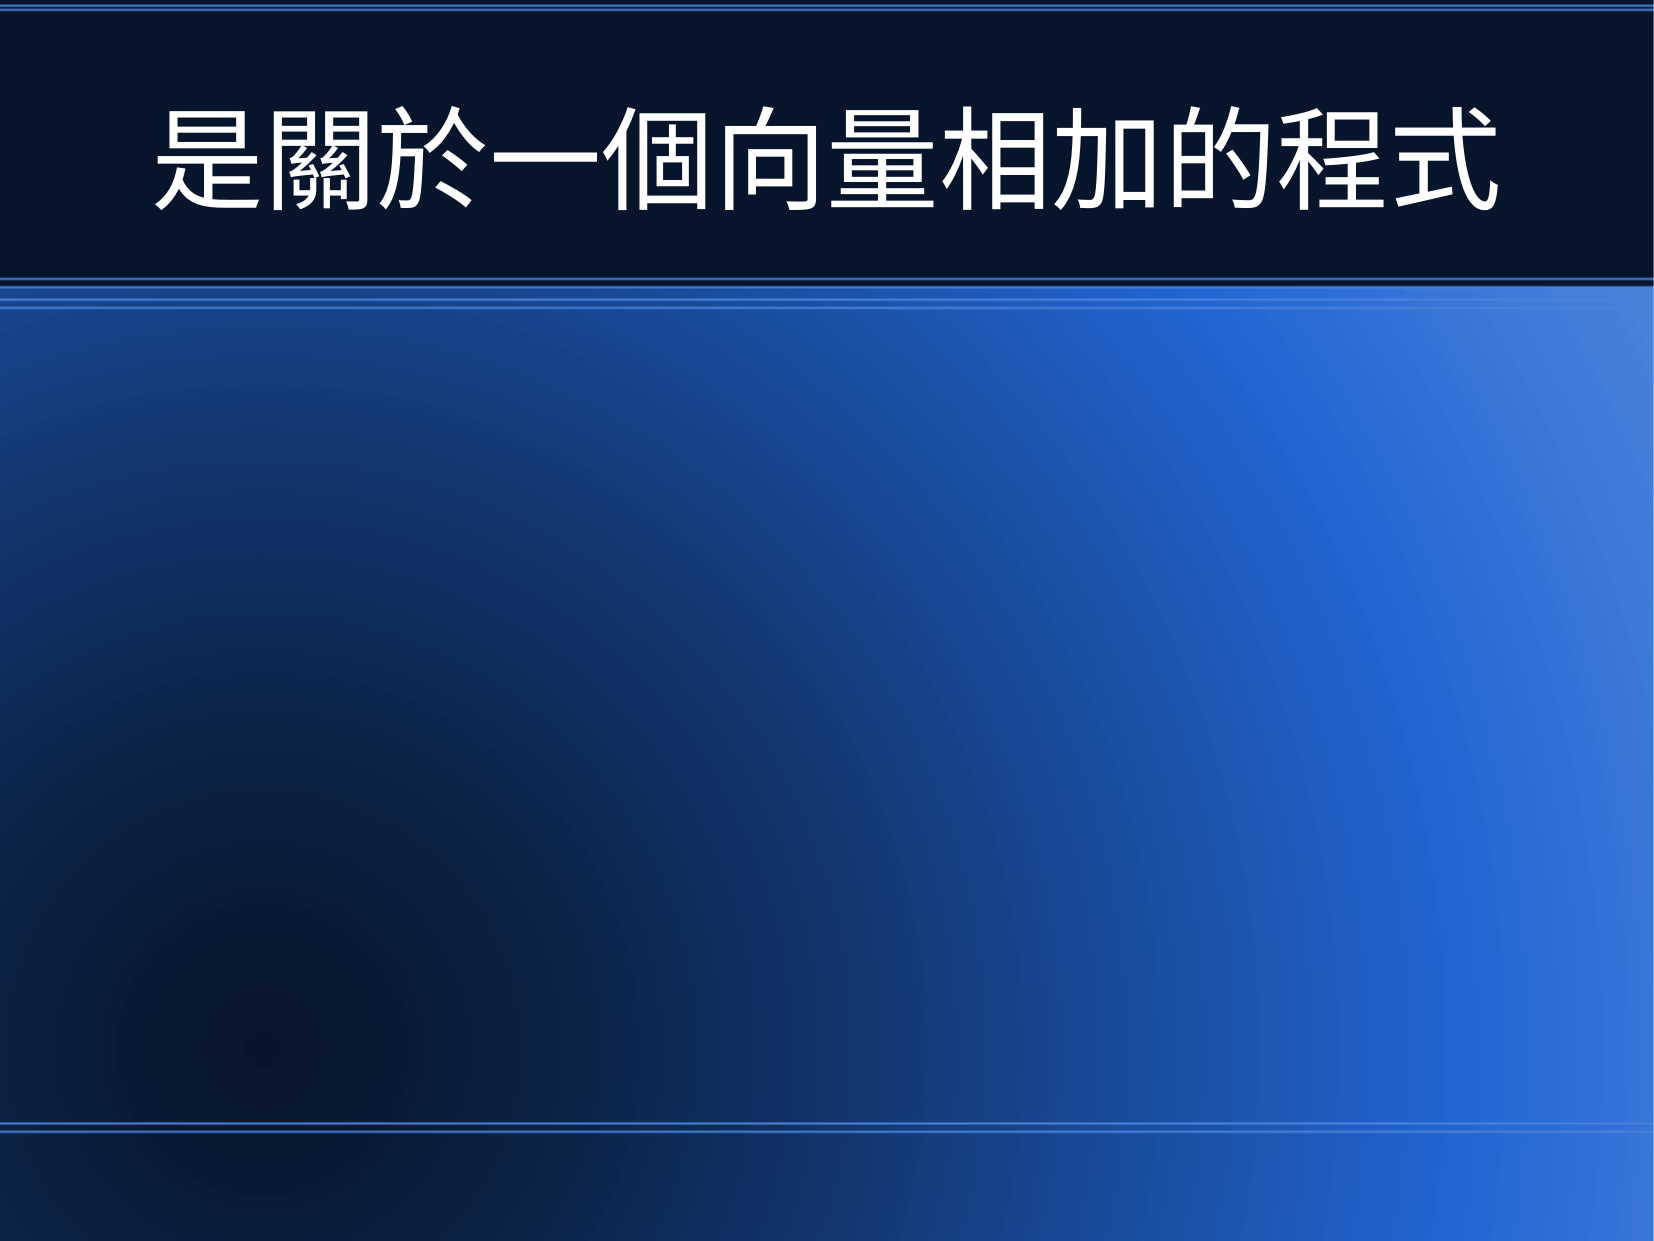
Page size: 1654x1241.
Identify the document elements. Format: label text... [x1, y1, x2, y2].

picture [0, 0, 1654, 1241]
title 是關於一個向量相加的程式 [82, 49, 1571, 257]
